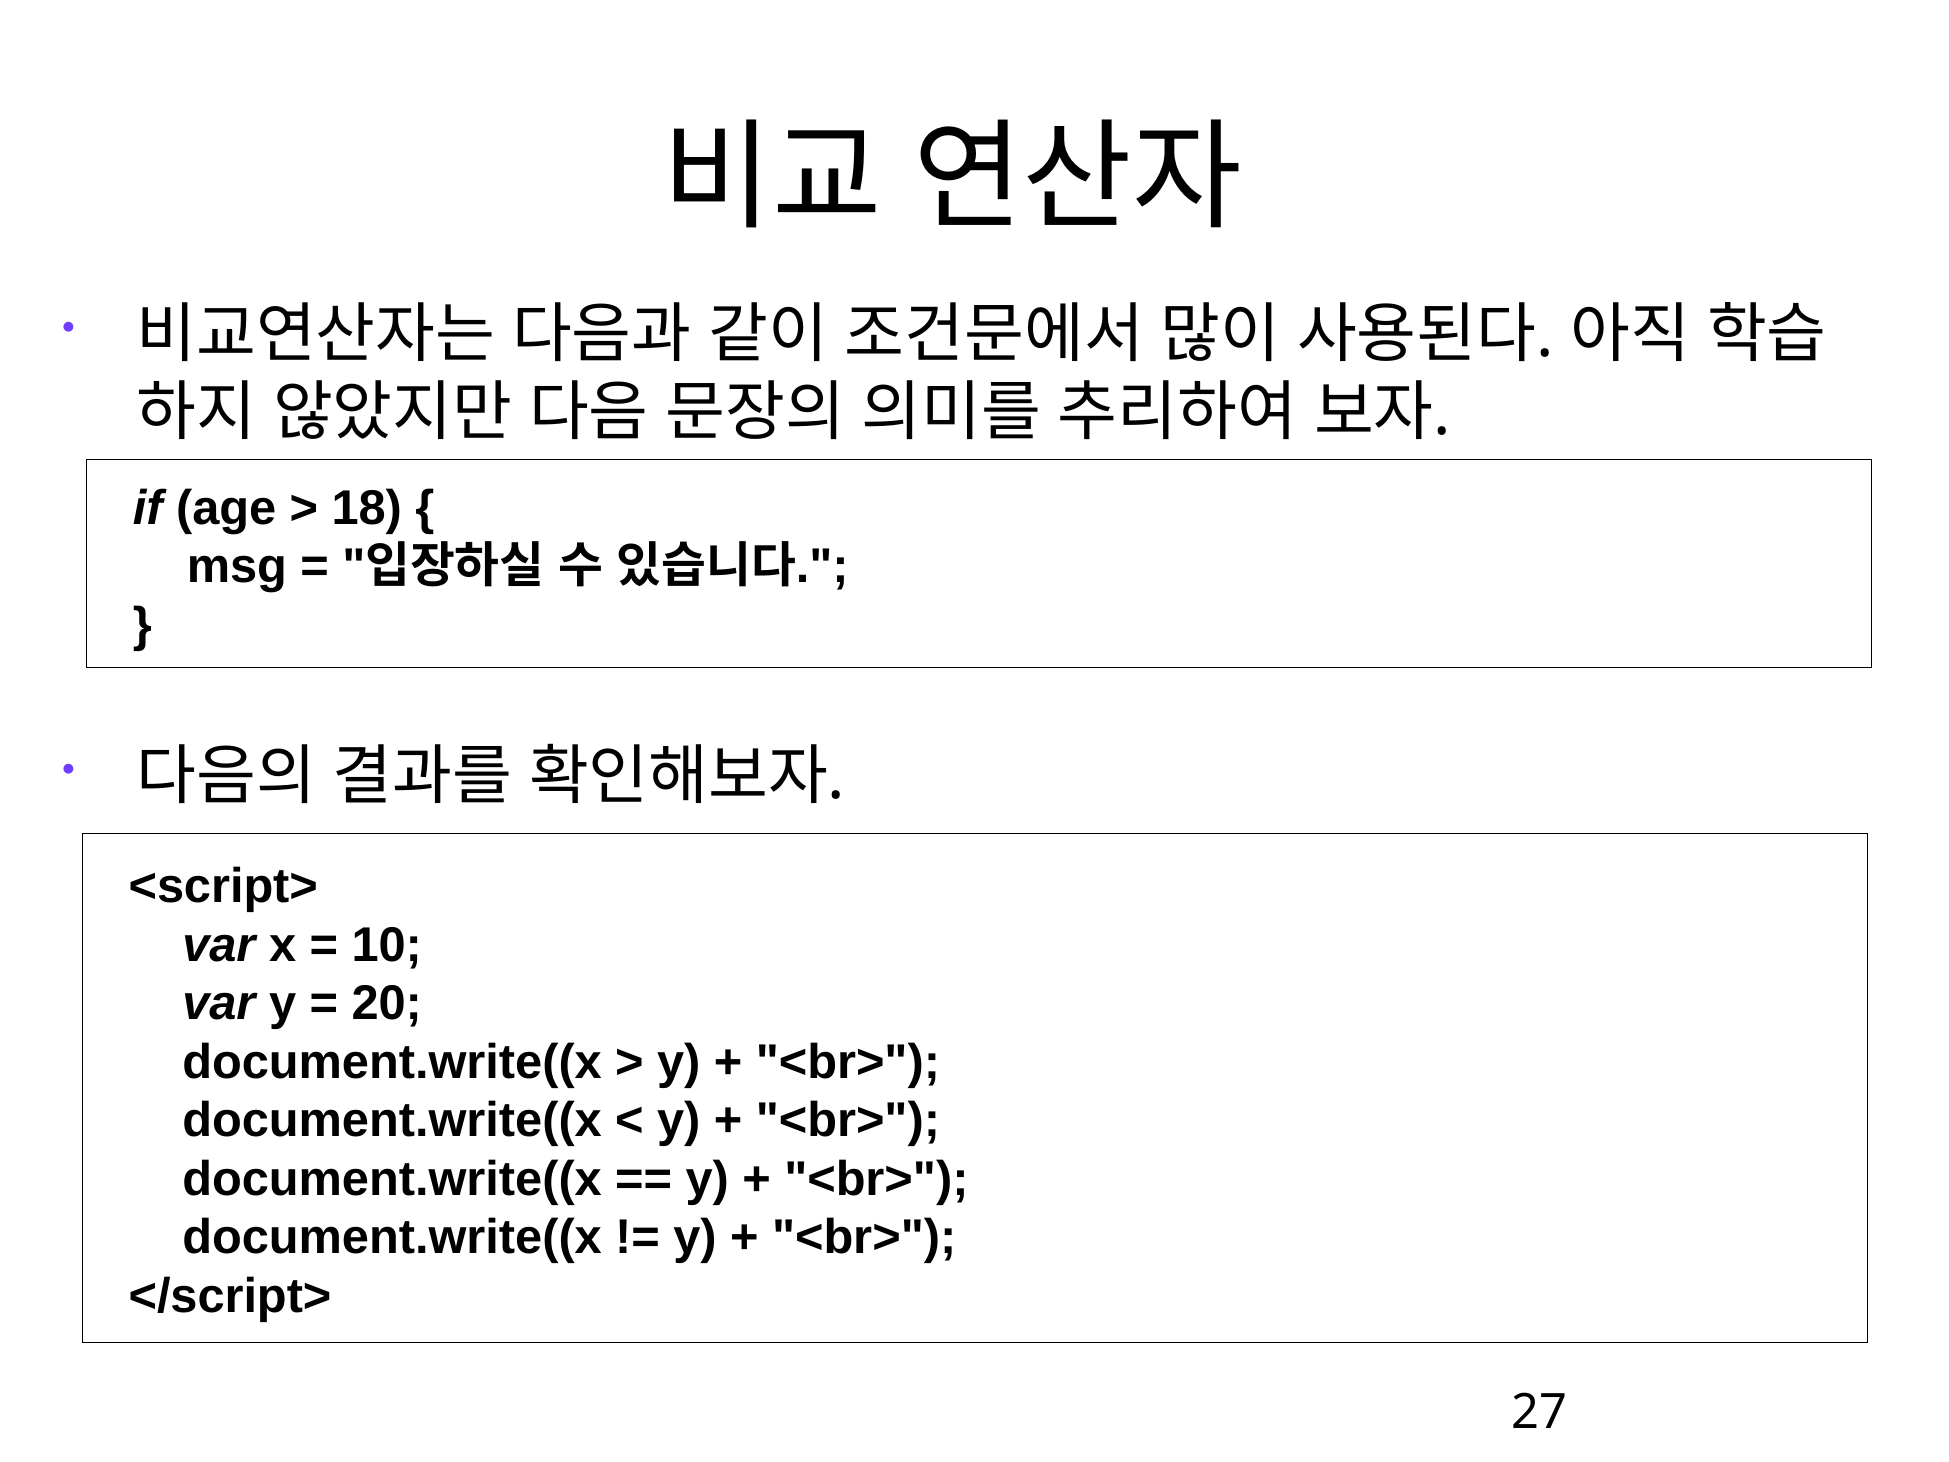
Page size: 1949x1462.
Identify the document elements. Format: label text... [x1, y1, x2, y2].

text_box if (age > 18) { msg = "입장하실 수 있습니다."; } [86, 459, 1872, 668]
list 비교연산자는 다음과 같이 조건문에서 많이 사용된다. 아직 학습하지 않았지만 다음 문장의 의미를 추리하여 보자. 다음의 결과를 확인해보자. [48, 284, 1897, 1343]
title 비교 연산자 [156, 92, 1749, 255]
slide_number <숫자> [1496, 1372, 1899, 1462]
text_box <script> var x = 10; var y = 20; document.write((x > y) + "<br>"); document.write((x < y) + "<br>"); document.write((x == y) + "<br>"); document.write((x != y) + "<br>"); </script> [82, 833, 1868, 1343]
